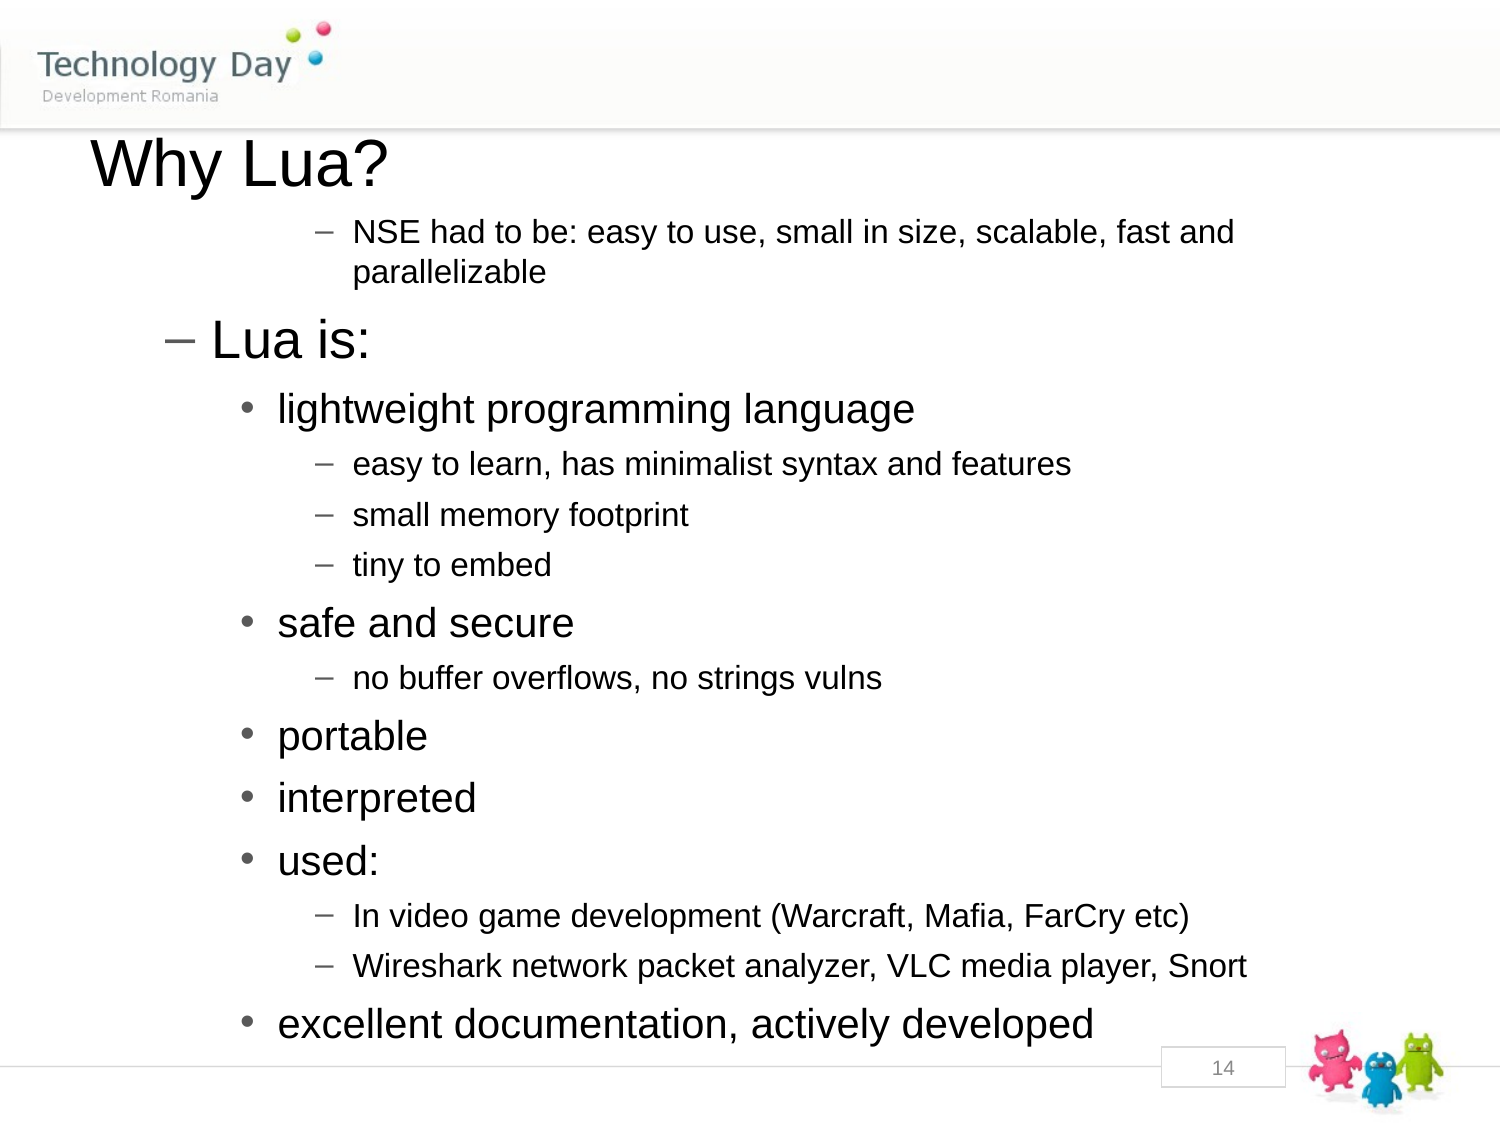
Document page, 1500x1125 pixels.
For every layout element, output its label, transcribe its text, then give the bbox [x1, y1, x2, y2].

list Why Lua? NSE had to be: easy to use, small in size, scalable, fast and parallelizable Lua is: lightweight programming language easy to learn, has minimalist syntax and features small memory footprint tiny to embed safe and secure no buffer overflows, no strings vulns portable interpreted used: In video game development (Warcraft, Mafia, FarCry etc) Wireshark network packet analyzer, VLC media player, Snort excellent documentation, actively developed [75, 112, 1426, 1055]
picture [0, 1012, 1500, 1125]
picture [0, 0, 1500, 141]
